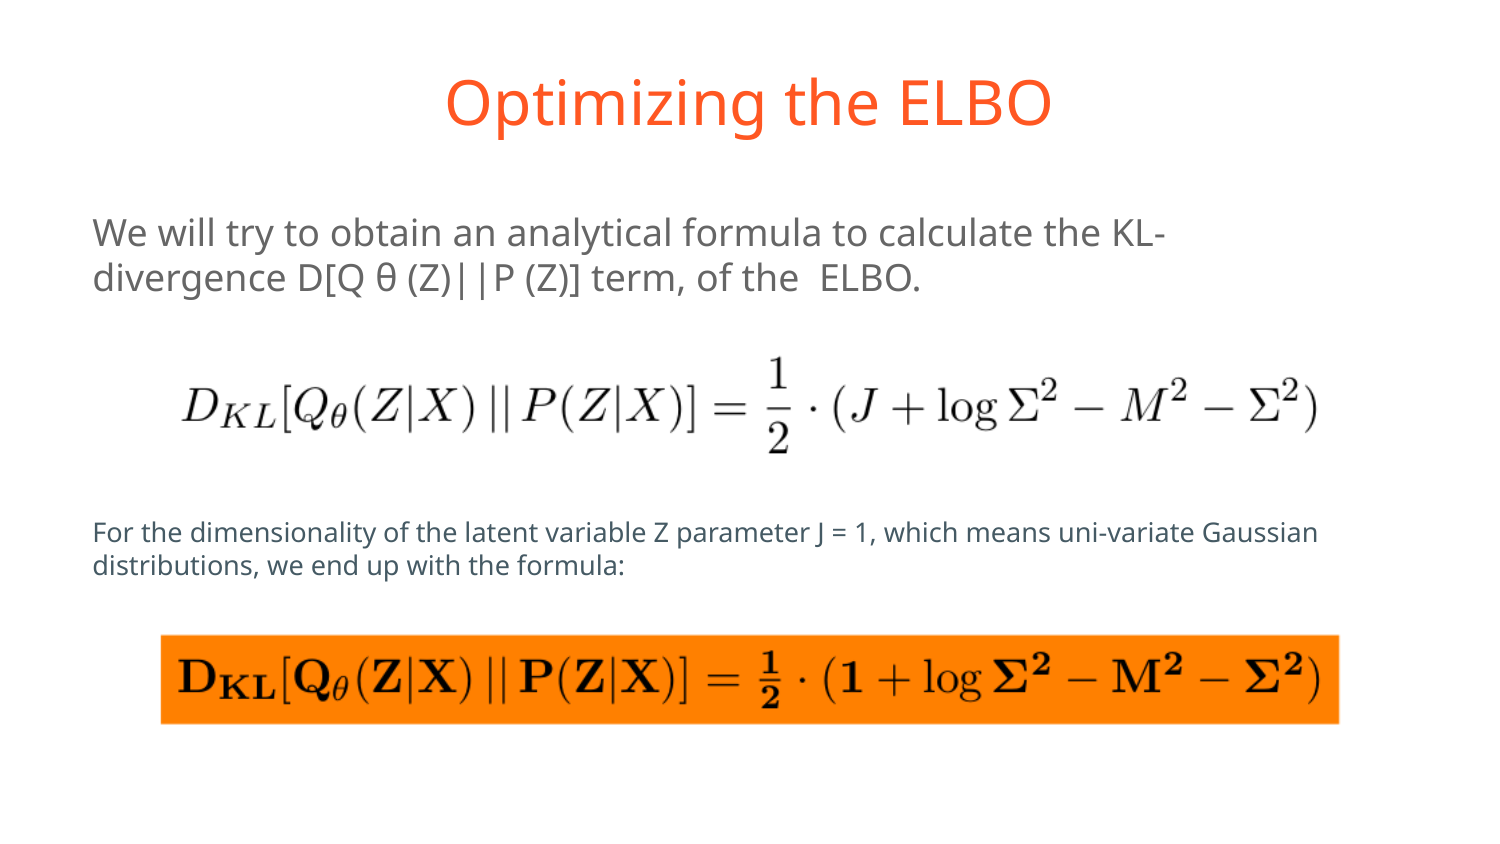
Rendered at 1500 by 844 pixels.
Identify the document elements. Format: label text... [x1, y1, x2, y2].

text_box For the dimensionality of the latent variable Z parameter J = 1, which means uni-variate Gaussian distributions, we end up with the formula: [77, 498, 1339, 599]
picture [172, 348, 1328, 467]
title Optimizing the ELBO [119, 47, 1381, 136]
list We will try to obtain an analytical formula to calculate the KL-divergence D[Q θ (Z)||P (Z)] term, of the ELBO. [77, 193, 1339, 312]
picture [157, 629, 1343, 730]
